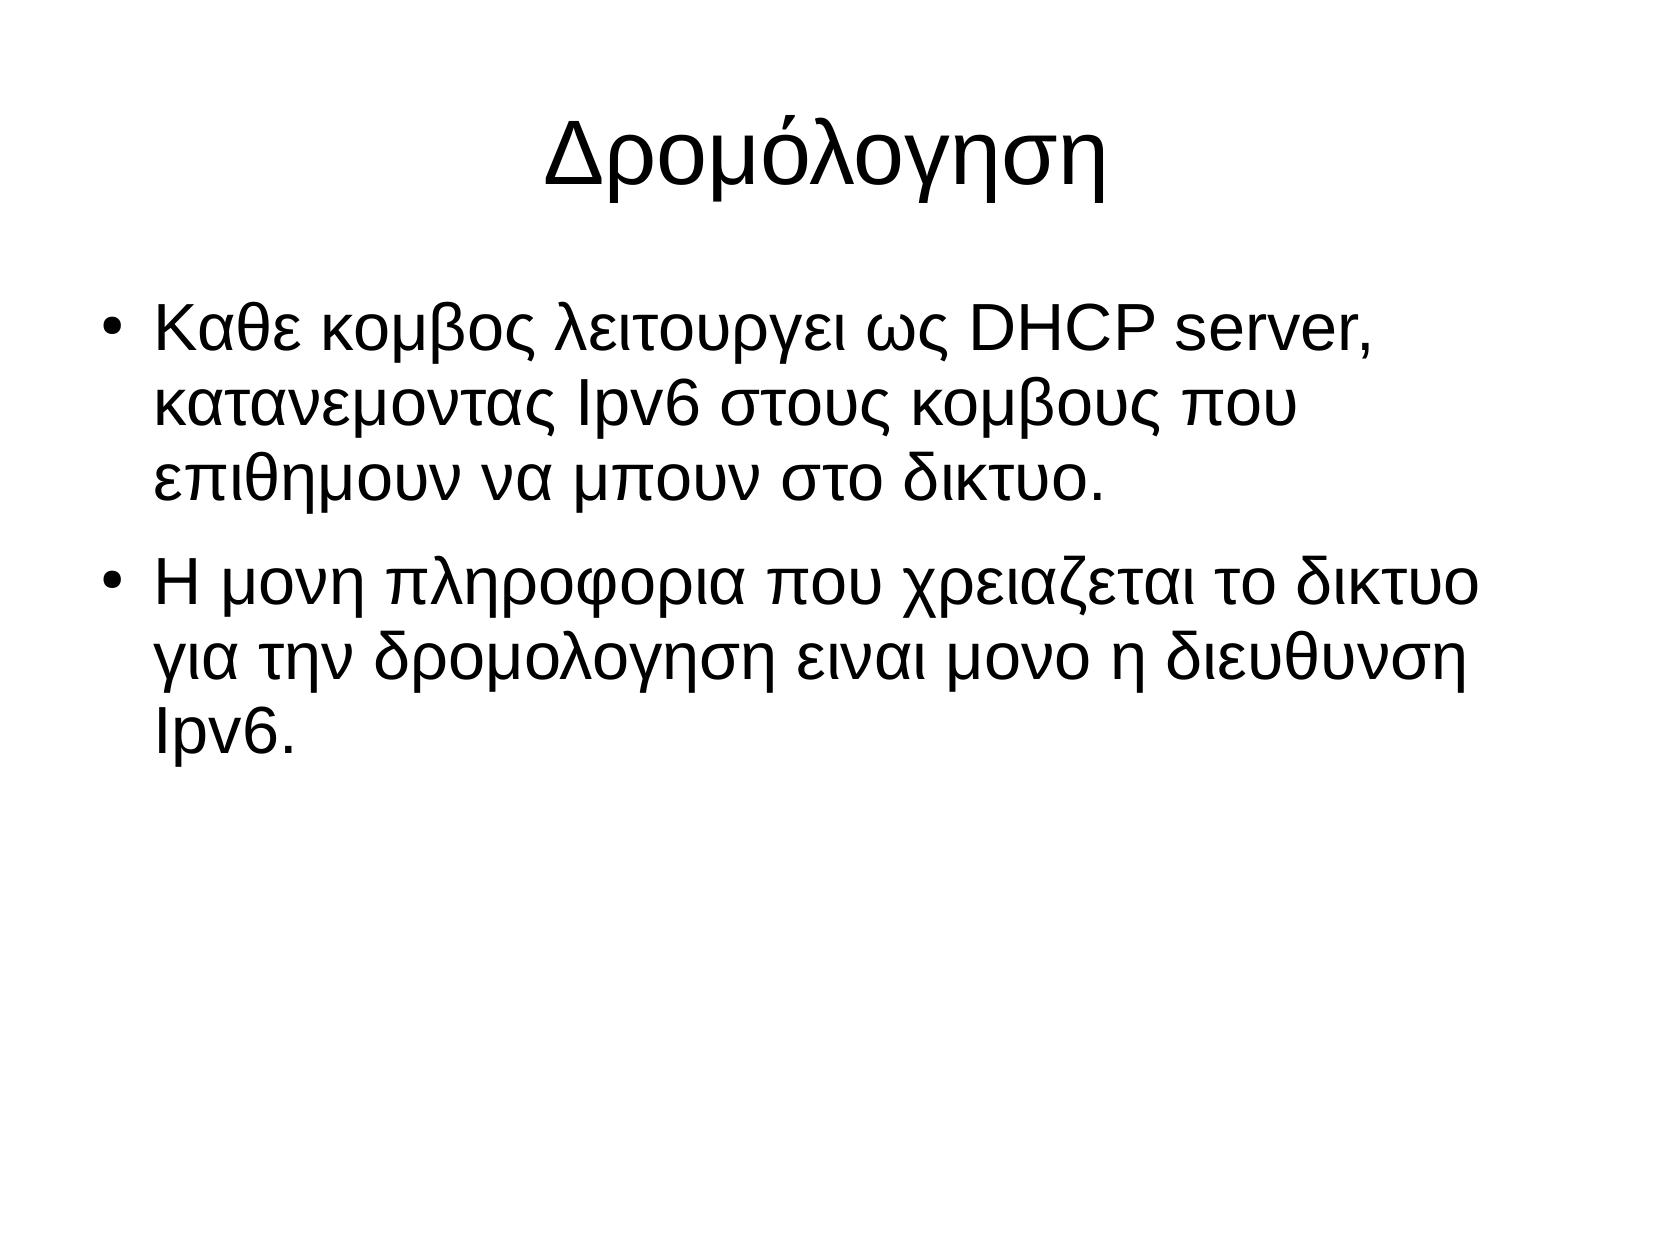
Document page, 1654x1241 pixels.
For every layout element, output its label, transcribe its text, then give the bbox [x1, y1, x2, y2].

title Δρομόλογηση [82, 49, 1571, 257]
list Καθε κομβος λειτουργει ως DHCP server, κατανεμοντας Ipv6 στους κομβους που επιθημουν να μπουν στο δικτυο. Η μονη πληροφορια που χρειαζεται το δικτυο για την δρομολογηση ειναι μονο η διευθυνση Ipv6. [82, 290, 1571, 1109]
